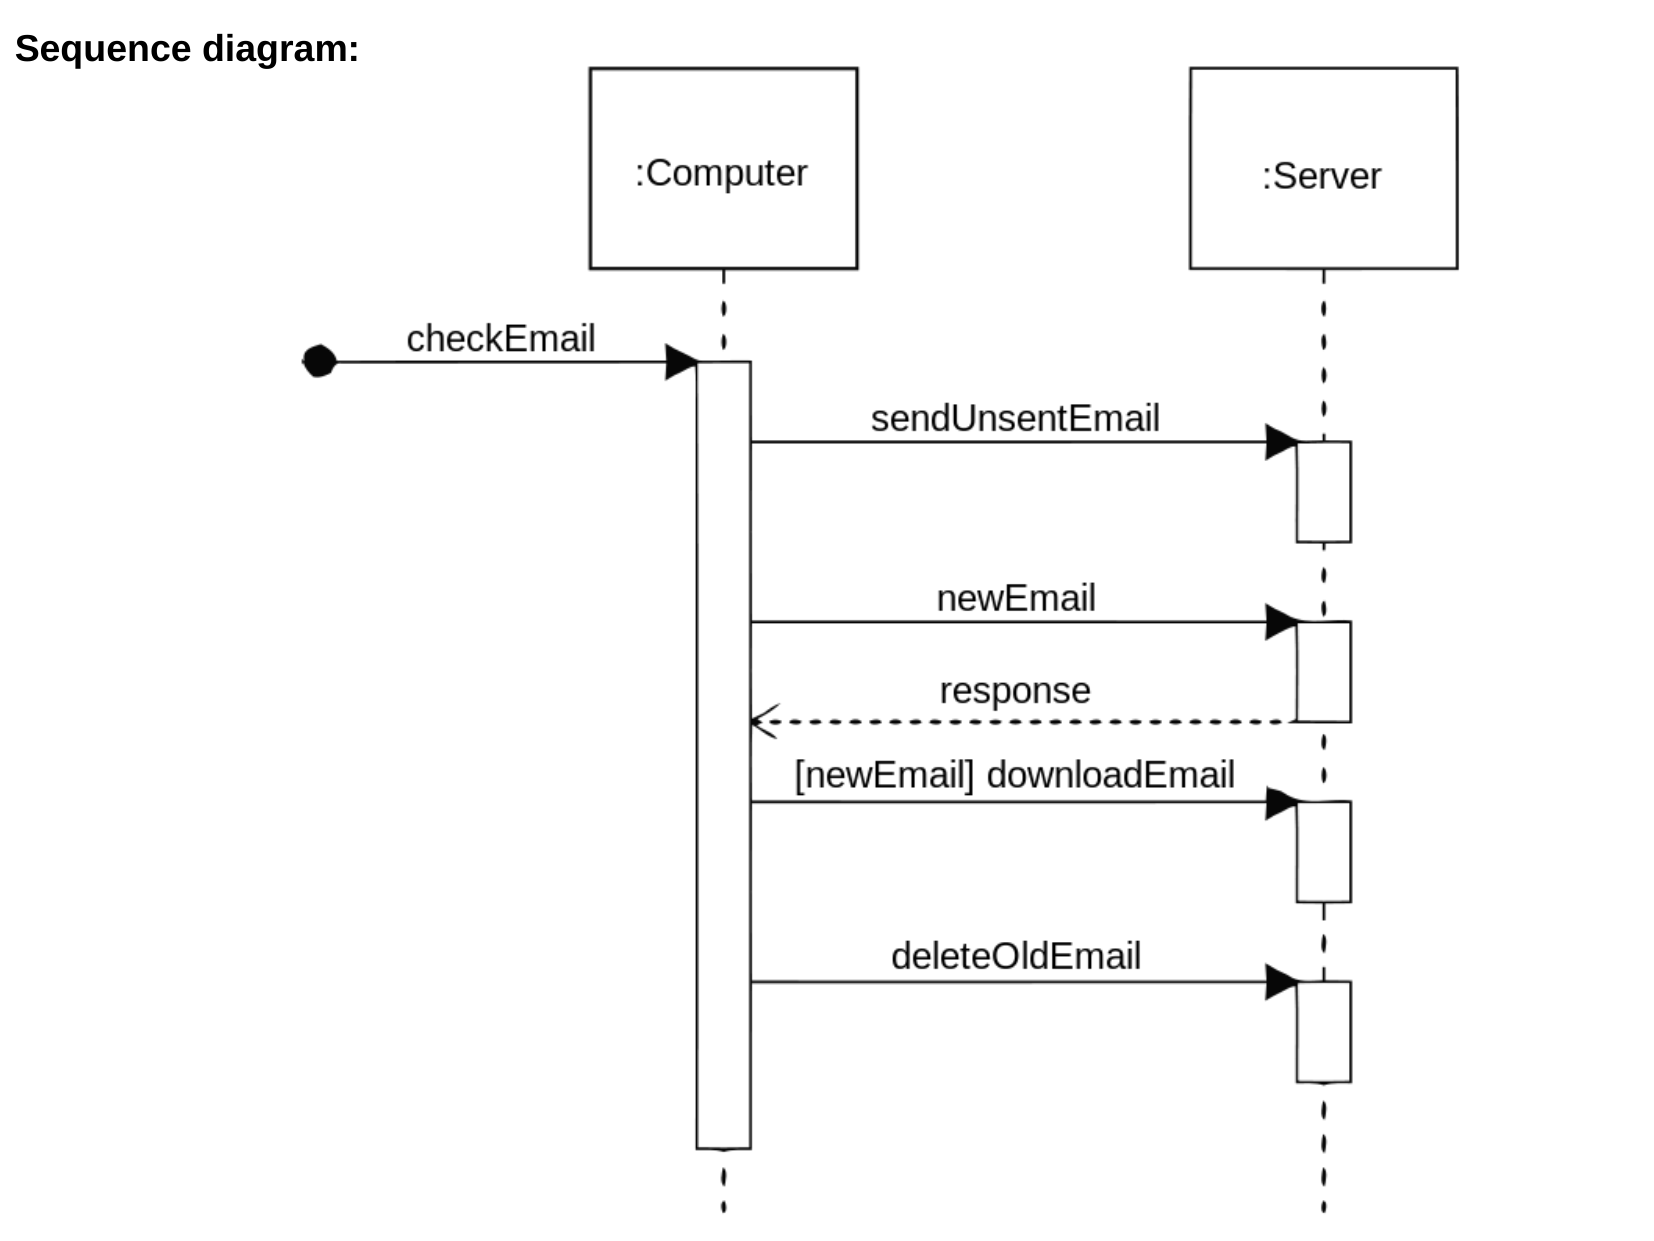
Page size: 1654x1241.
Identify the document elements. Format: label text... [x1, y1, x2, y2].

picture [255, 20, 1506, 1241]
text_box Sequence diagram: [0, 20, 255, 78]
